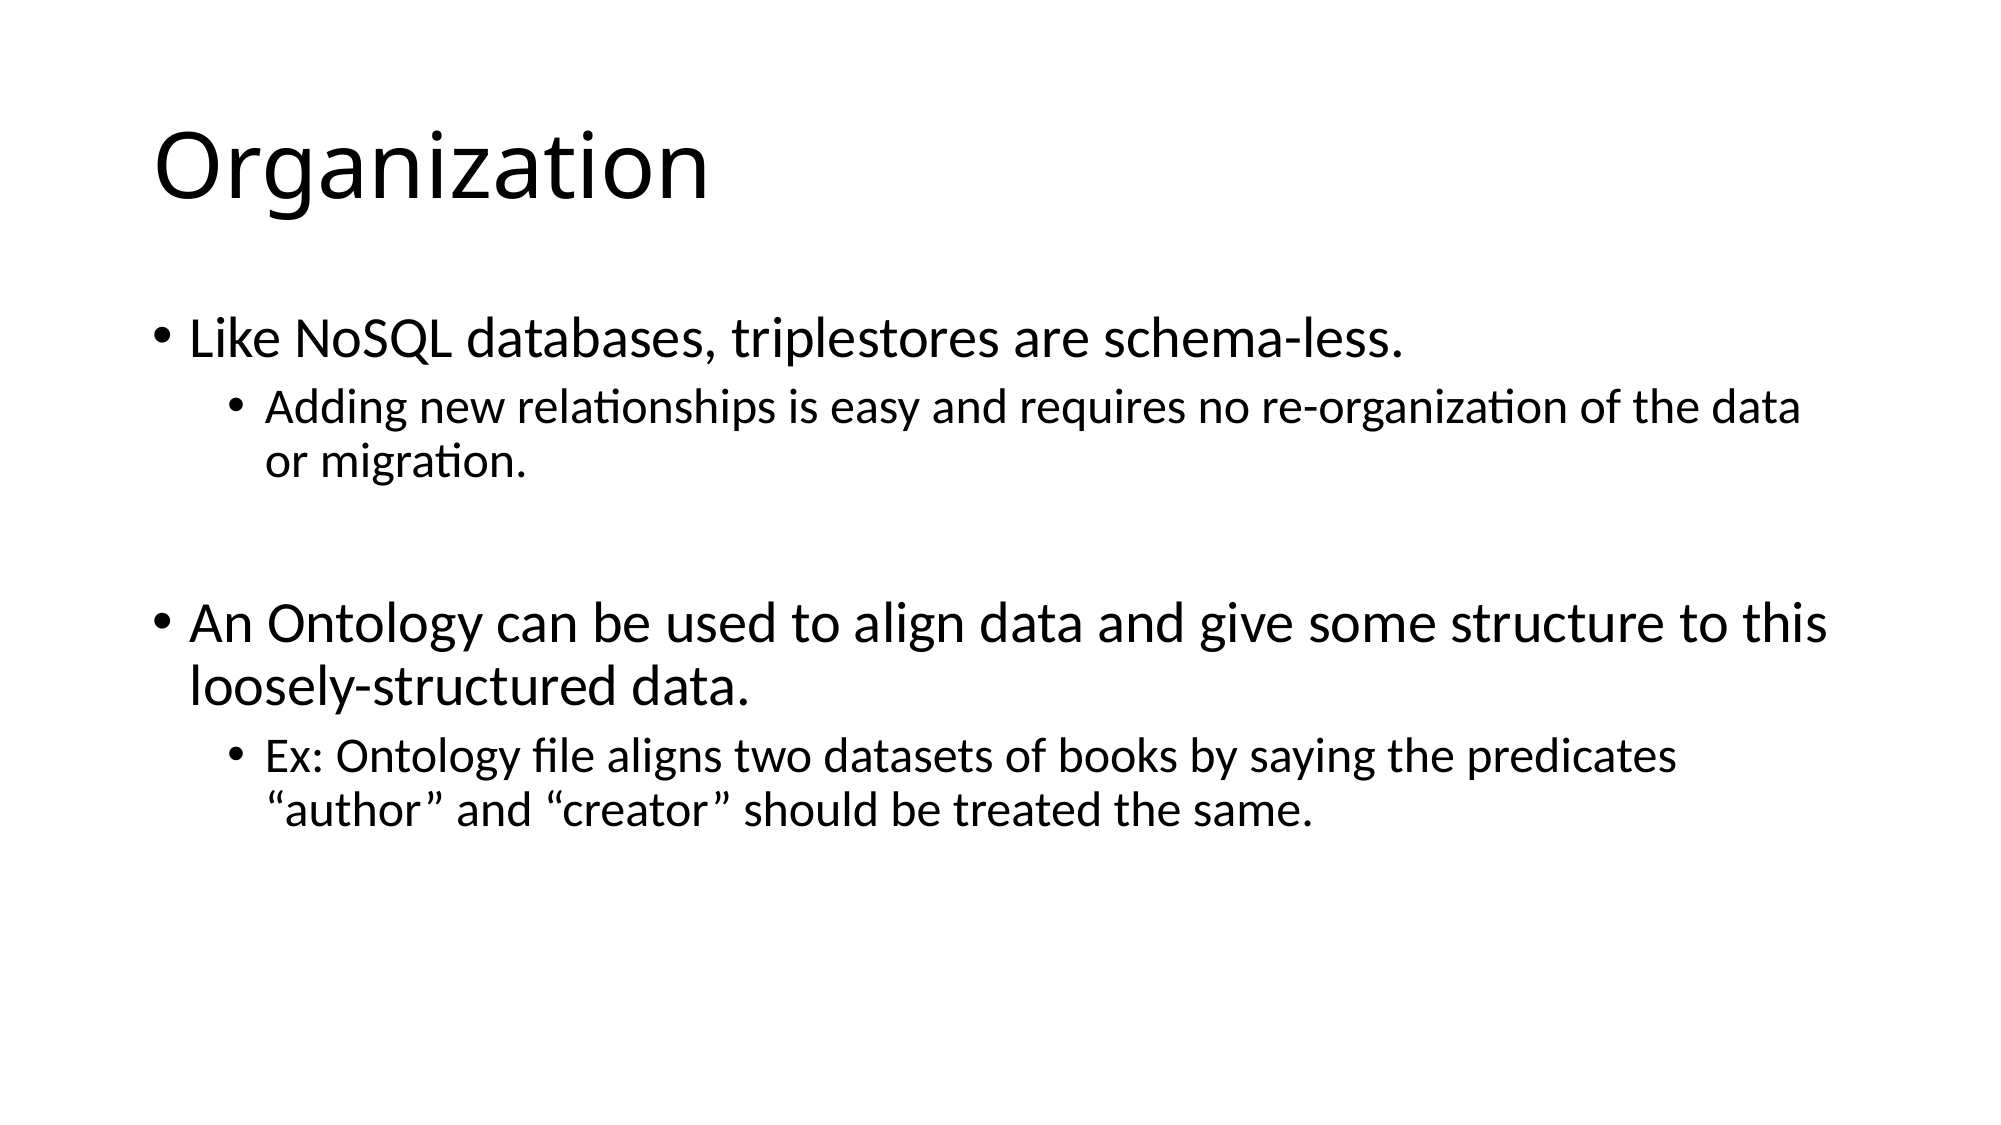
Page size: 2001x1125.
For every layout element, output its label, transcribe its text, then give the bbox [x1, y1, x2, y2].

title Organization [137, 59, 1863, 278]
list Like NoSQL databases, triplestores are schema-less. Adding new relationships is easy and requires no re-organization of the data or migration. An Ontology can be used to align data and give some structure to this loosely-structured data. Ex: Ontology file aligns two datasets of books by saying the predicates “author” and “creator” should be treated the same. [137, 299, 1863, 1014]
